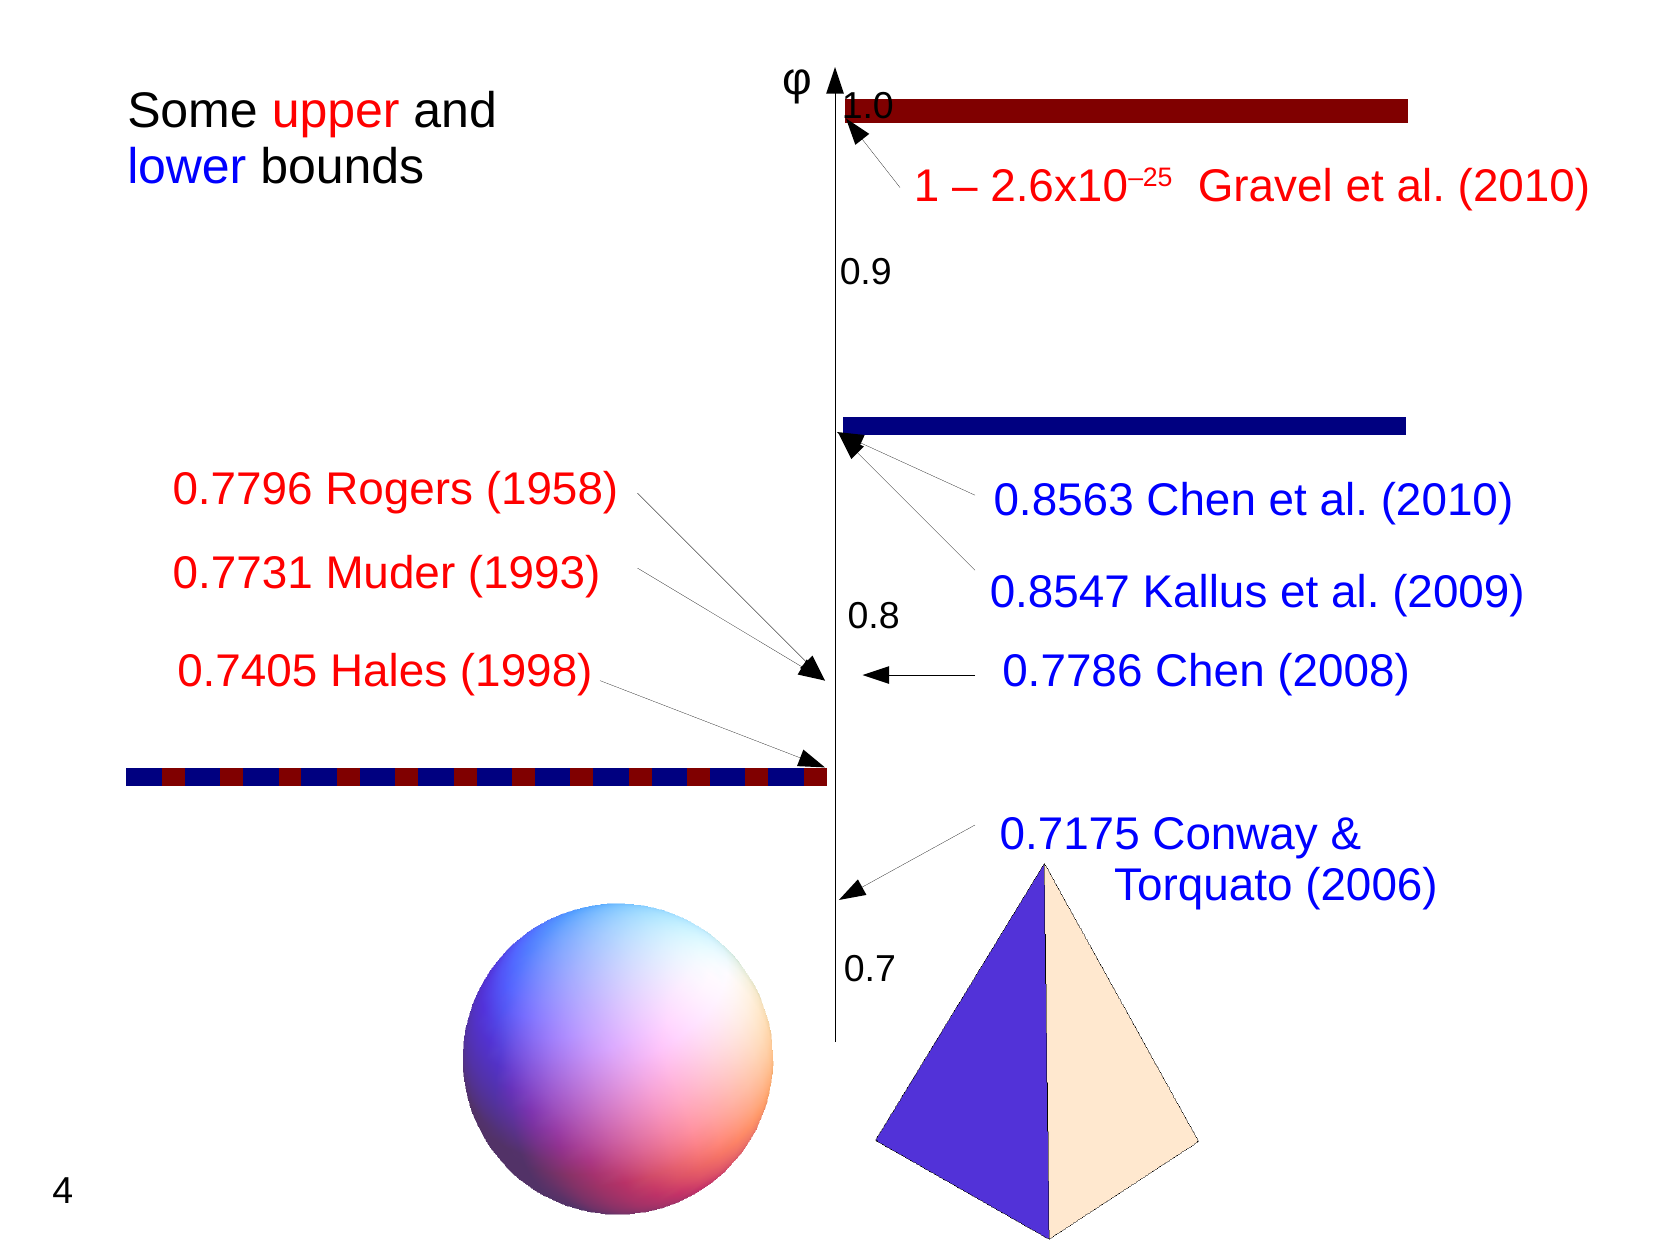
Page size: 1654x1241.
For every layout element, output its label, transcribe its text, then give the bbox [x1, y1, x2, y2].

text_box 1.0 [827, 77, 909, 134]
text_box φ [767, 45, 843, 112]
text_box 0.8563 Chen et al. (2010) [978, 466, 1529, 533]
text_box 0.7 [829, 940, 911, 997]
text_box 4 [37, 1162, 88, 1220]
text_box 0.7796 Rogers (1958) [157, 455, 634, 522]
text_box Some upper and lower bounds [112, 75, 601, 202]
text_box 1 – 2.6x10–25 Gravel et al. (2010) [899, 153, 1606, 221]
text_box 0.7175 Conway & Torquato (2006) [984, 800, 1453, 918]
picture [346, 824, 1265, 1241]
text_box 0.7786 Chen (2008) [987, 637, 1426, 704]
text_box 0.7731 Muder (1993) [158, 539, 638, 606]
text_box 0.9 [825, 243, 907, 301]
text_box 0.7405 Hales (1998) [162, 637, 608, 711]
text_box 0.8547 Kallus et al. (2009) [975, 558, 1541, 646]
text_box 0.8 [832, 587, 915, 644]
